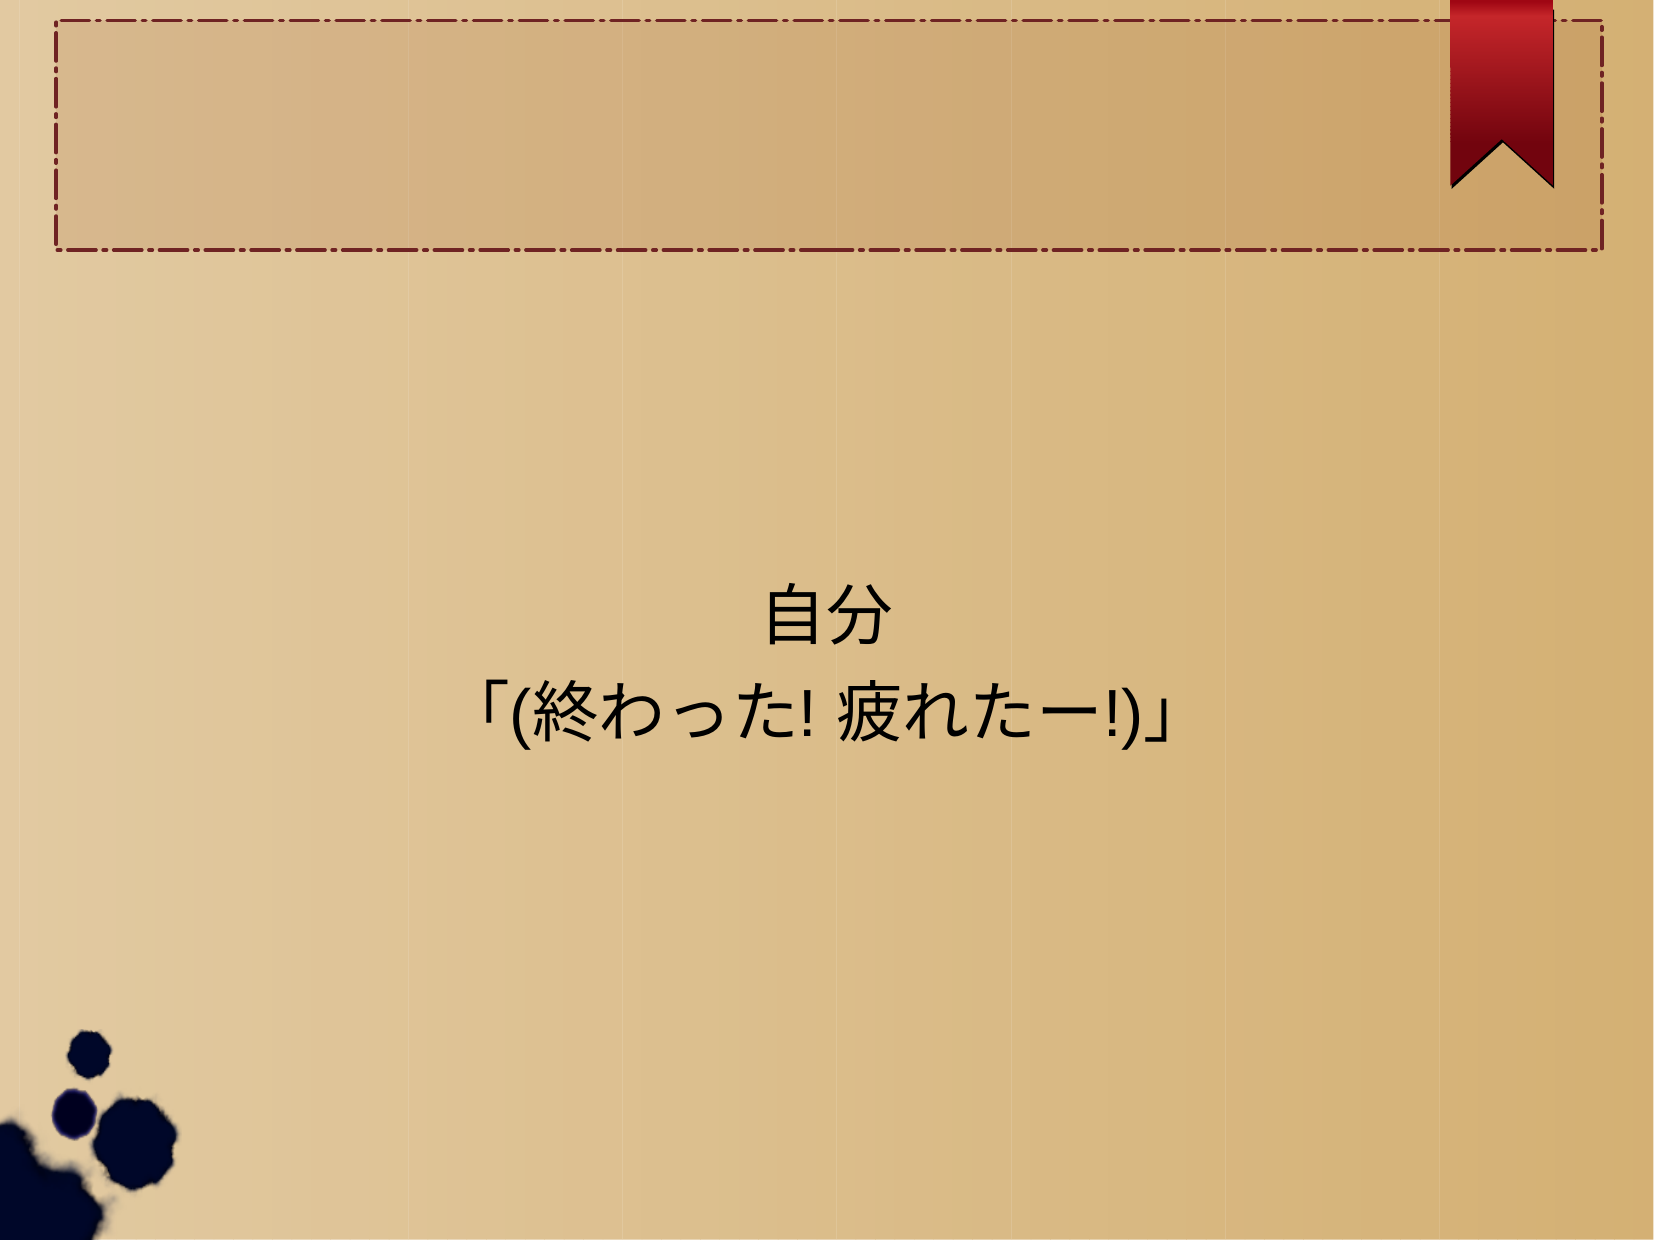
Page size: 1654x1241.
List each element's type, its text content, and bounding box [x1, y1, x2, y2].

subtitle 自分 「(終わった! 疲れたー!)」 [82, 299, 1571, 1019]
